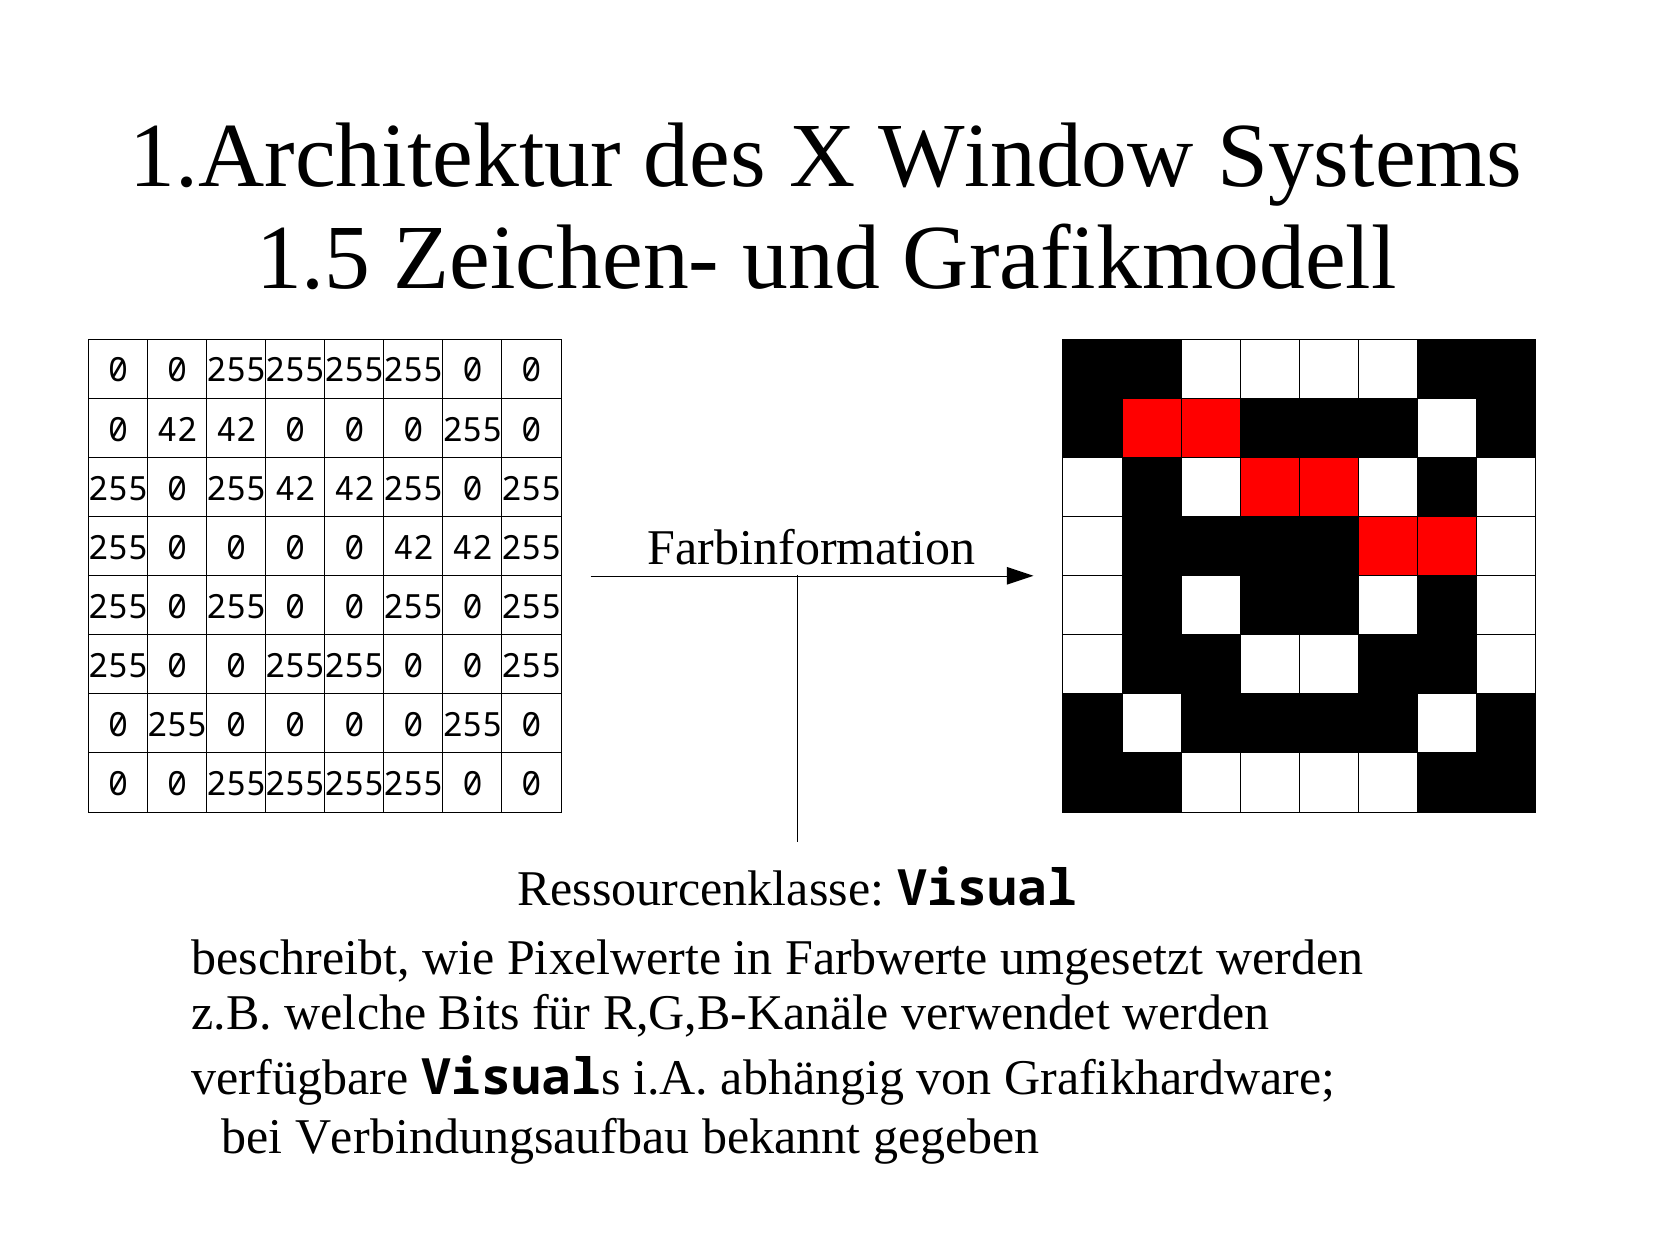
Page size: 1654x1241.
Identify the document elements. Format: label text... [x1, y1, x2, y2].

text_box 0 [88, 339, 147, 398]
text_box 255 [383, 576, 443, 635]
text_box 255 [502, 516, 562, 575]
text_box 255 [324, 752, 383, 813]
text_box 255 [206, 339, 265, 398]
text_box 0 [383, 693, 442, 752]
text_box 0 [502, 398, 562, 457]
text_box 42 [265, 457, 324, 517]
text_box 0 [206, 517, 265, 575]
text_box 0 [265, 694, 324, 752]
text_box 255 [442, 398, 502, 458]
text_box 255 [206, 458, 265, 517]
text_box 0 [147, 753, 206, 813]
text_box 0 [443, 576, 501, 634]
text_box 0 [443, 458, 501, 516]
text_box 0 [384, 399, 442, 457]
text_box 255 [501, 634, 562, 694]
text_box 255 [442, 693, 502, 753]
text_box 0 [148, 458, 206, 516]
text_box 0 [206, 635, 265, 693]
text_box 255 [384, 457, 443, 516]
text_box 255 [88, 516, 148, 575]
title 1.Architektur des X Window Systems 1.5 Zeichen- und Grafikmodell [121, 102, 1534, 311]
text_box 0 [88, 752, 147, 813]
text_box 0 [324, 399, 384, 457]
text_box 42 [383, 516, 442, 576]
text_box 0 [266, 575, 324, 634]
text_box 255 [383, 752, 443, 813]
text_box 255 [88, 634, 148, 694]
text_box 255 [265, 339, 324, 399]
text_box [1062, 339, 1536, 813]
text_box 0 [147, 339, 206, 398]
text_box 255 [206, 752, 265, 813]
text_box 0 [443, 753, 501, 813]
text_box 255 [265, 634, 325, 694]
text_box 255 [88, 575, 148, 634]
text_box 0 [324, 694, 383, 752]
text_box 0 [88, 398, 147, 457]
text_box 255 [147, 693, 207, 753]
text_box 42 [206, 398, 266, 458]
text_box 255 [501, 575, 562, 634]
text_box Ressourcenklasse: Visual [501, 855, 1093, 917]
text_box beschreibt, wie Pixelwerte in Farbwerte umgesetzt werden z.B. welche Bits für R,G,B-Kanäle verwendet werden verfügbare Visuals i.A. abhängig von Grafikhardware; bei Verbindungsaufbau bekannt gegeben [191, 930, 1403, 1158]
text_box 0 [266, 399, 324, 457]
text_box 0 [148, 634, 206, 693]
text_box 42 [442, 516, 502, 576]
text_box 255 [206, 575, 266, 635]
text_box 255 [501, 457, 562, 516]
text_box 0 [324, 575, 383, 634]
text_box 255 [88, 457, 148, 516]
text_box 255 [324, 339, 383, 399]
text_box 255 [383, 339, 443, 399]
text_box 0 [502, 694, 562, 752]
text_box 0 [501, 339, 562, 398]
text_box 0 [324, 517, 383, 575]
text_box 0 [207, 693, 265, 752]
text_box 255 [265, 752, 324, 813]
text_box 0 [442, 634, 501, 693]
text_box 0 [148, 575, 206, 634]
text_box 0 [148, 516, 206, 575]
text_box 0 [88, 694, 147, 752]
text_box 255 [325, 634, 384, 694]
text_box 42 [147, 398, 206, 458]
text_box 0 [265, 517, 324, 575]
text_box 0 [443, 339, 501, 398]
text_box 0 [384, 635, 442, 693]
text_box 42 [324, 457, 384, 517]
text_box 0 [501, 752, 562, 813]
